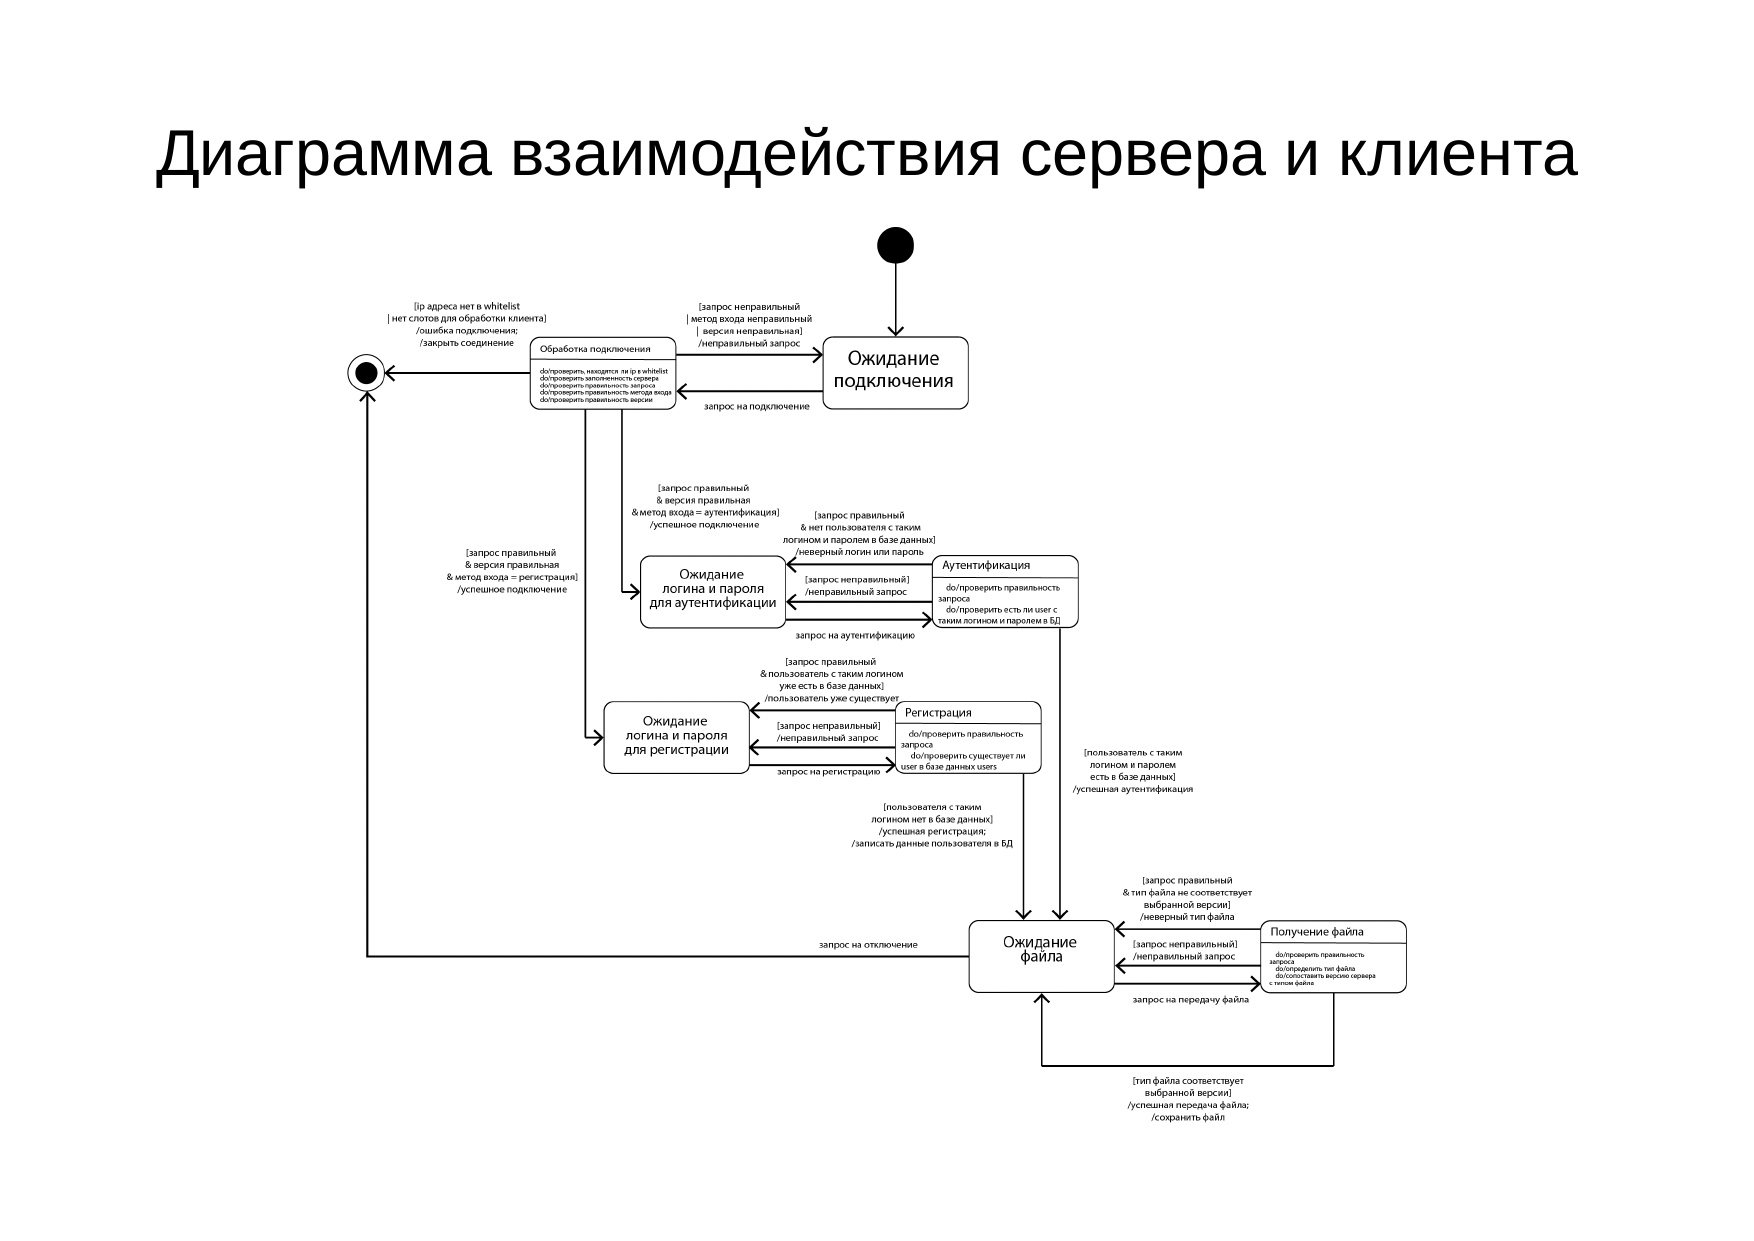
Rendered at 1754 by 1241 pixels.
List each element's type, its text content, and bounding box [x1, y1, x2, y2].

title Диаграмма взаимодействия сервера и клиента [87, 49, 1667, 257]
picture [347, 227, 1407, 1123]
